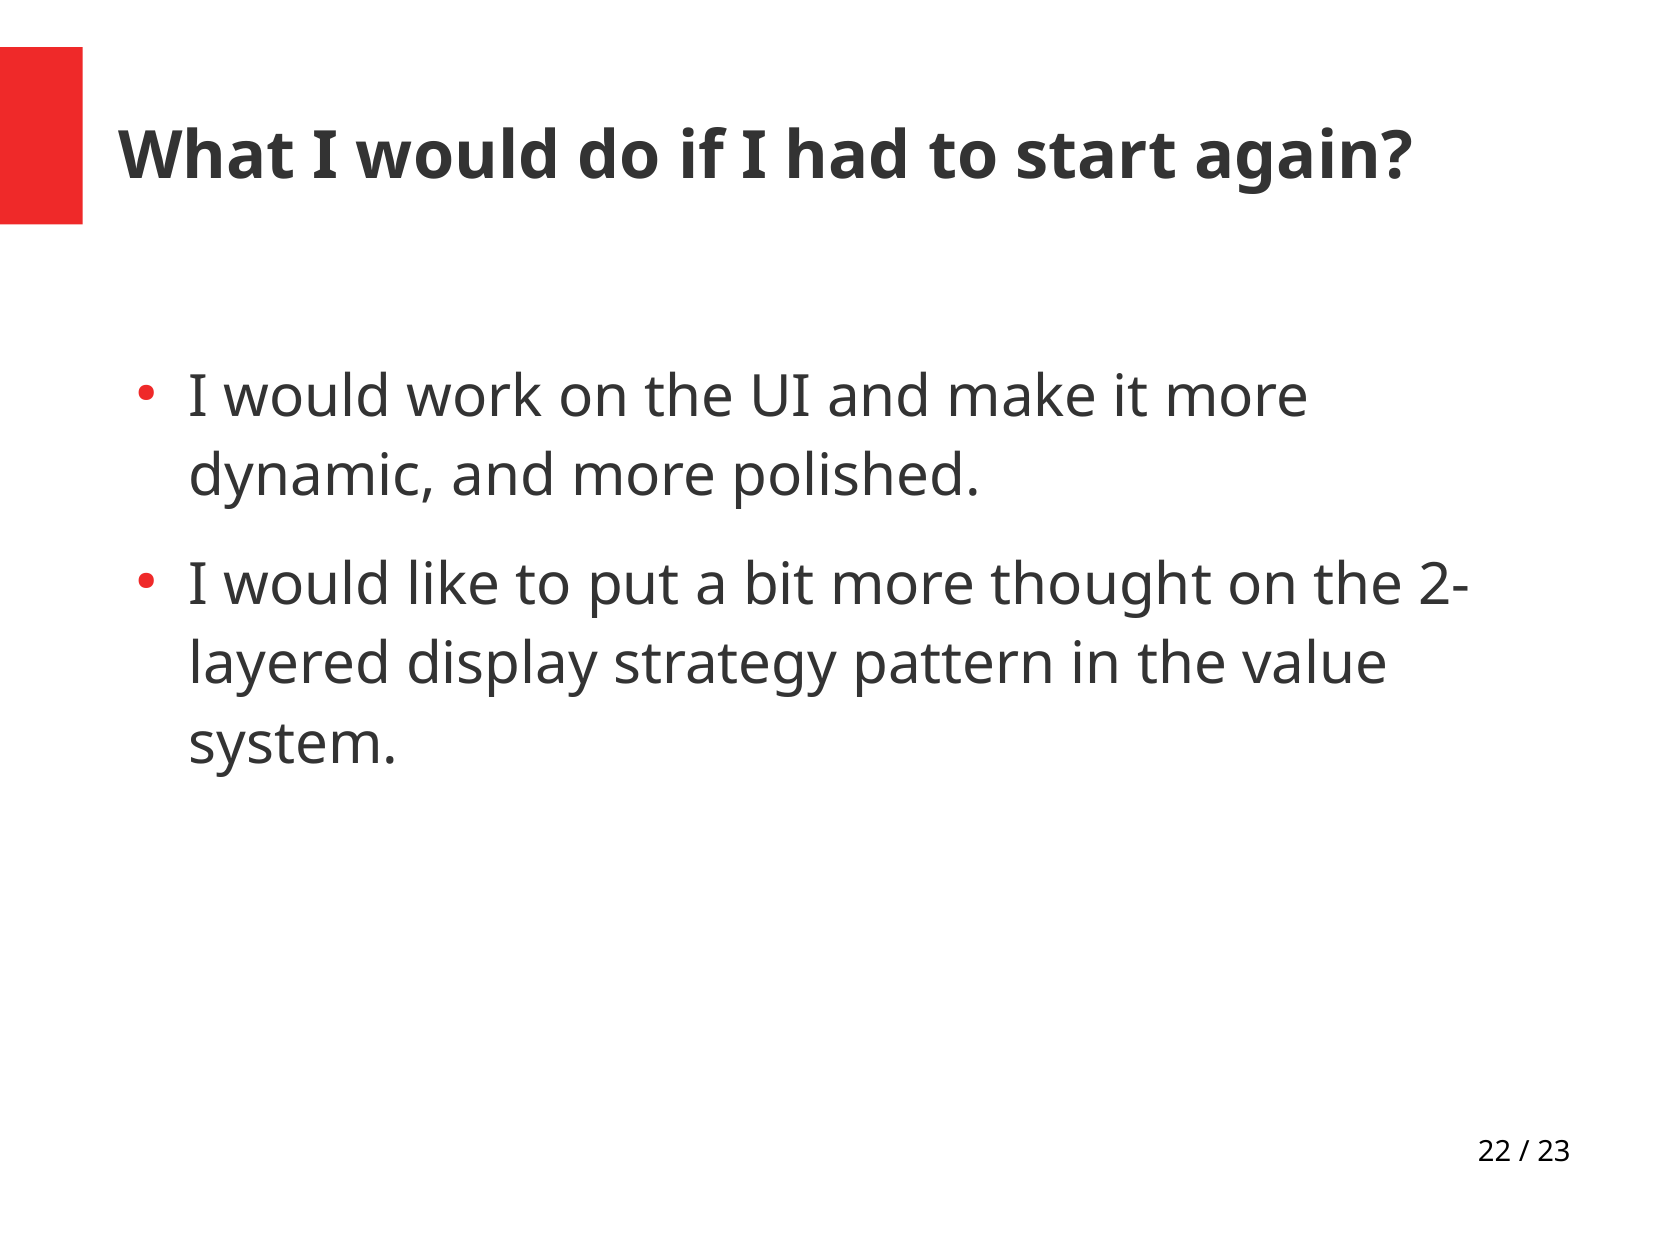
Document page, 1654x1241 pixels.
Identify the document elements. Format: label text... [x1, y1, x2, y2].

list I would work on the UI and make it more dynamic, and more polished. I would like to put a bit more thought on the 2-layered display strategy pattern in the value system. [118, 354, 1536, 1074]
title What I would do if I had to start again? [118, 49, 1571, 257]
